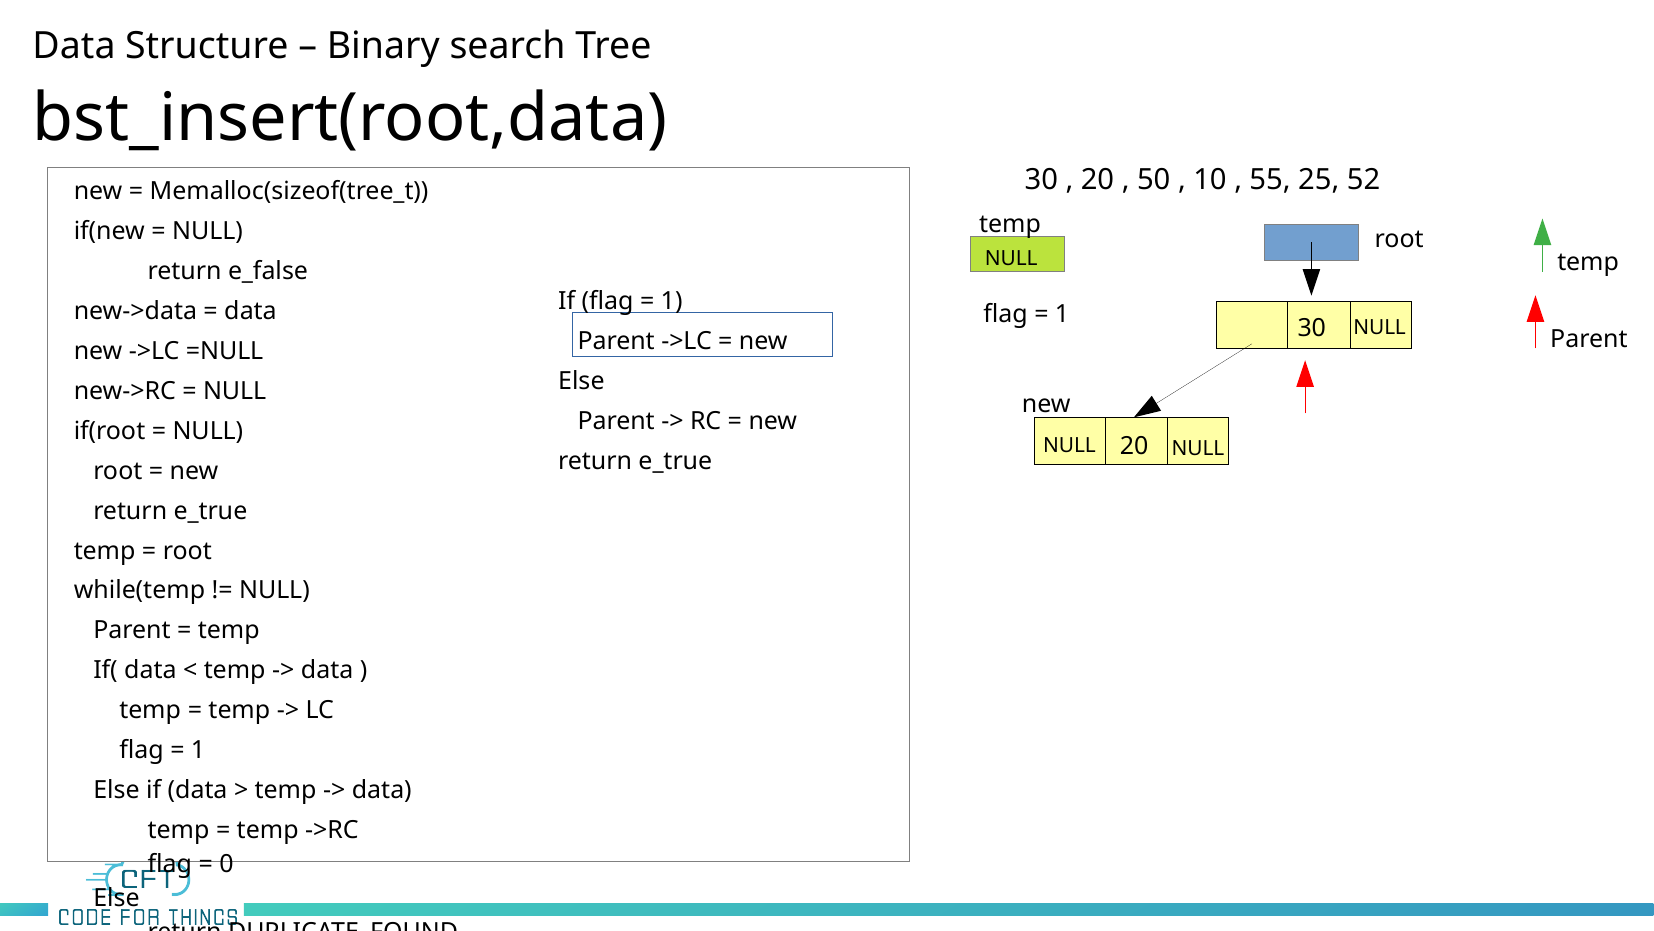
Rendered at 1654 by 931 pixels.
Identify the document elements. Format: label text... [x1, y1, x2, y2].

text_box [1054, 243, 1065, 272]
text_box [1288, 344, 1350, 349]
text_box NULL [970, 236, 1054, 276]
text_box temp [1542, 236, 1638, 281]
text_box If (flag = 1) Parent ->LC = new Else Parent -> RC = new return e_true [543, 275, 863, 496]
text_box temp [964, 198, 1069, 243]
text_box 20 [1105, 420, 1167, 465]
text_box new = Memalloc(sizeof(tree_t)) if(new = NULL) return e_false new->data = data new ->LC =NULL new->RC = NULL if(root = NULL) root = new return e_true temp = root while(temp != NULL) Parent = temp If( data < temp -> data ) temp = temp -> LC flag = 1 Else if (data > temp -> data) temp = temp ->RC flag = 0 Else return DUPLICATE_FOUND [59, 166, 603, 866]
text_box 30 [1282, 302, 1345, 347]
text_box flag = 1 [968, 288, 1111, 333]
text_box [1264, 224, 1359, 261]
text_box [1089, 417, 1105, 423]
text_box Parent [1535, 312, 1646, 358]
title Data Structure – Binary search Tree bst_insert(root,data) [32, 12, 1184, 166]
text_box NULL [1156, 425, 1241, 465]
text_box [1216, 301, 1287, 349]
text_box 30 , 20 , 50 , 10 , 55, 25, 52 [1009, 141, 1536, 201]
text_box [47, 167, 59, 862]
text_box root [1359, 212, 1440, 258]
text_box [1351, 344, 1412, 349]
text_box NULL [1028, 423, 1112, 463]
text_box new [1007, 378, 1089, 423]
text_box NULL [1338, 304, 1430, 344]
text_box [603, 167, 910, 862]
picture [59, 866, 237, 925]
text_box [1168, 417, 1229, 425]
